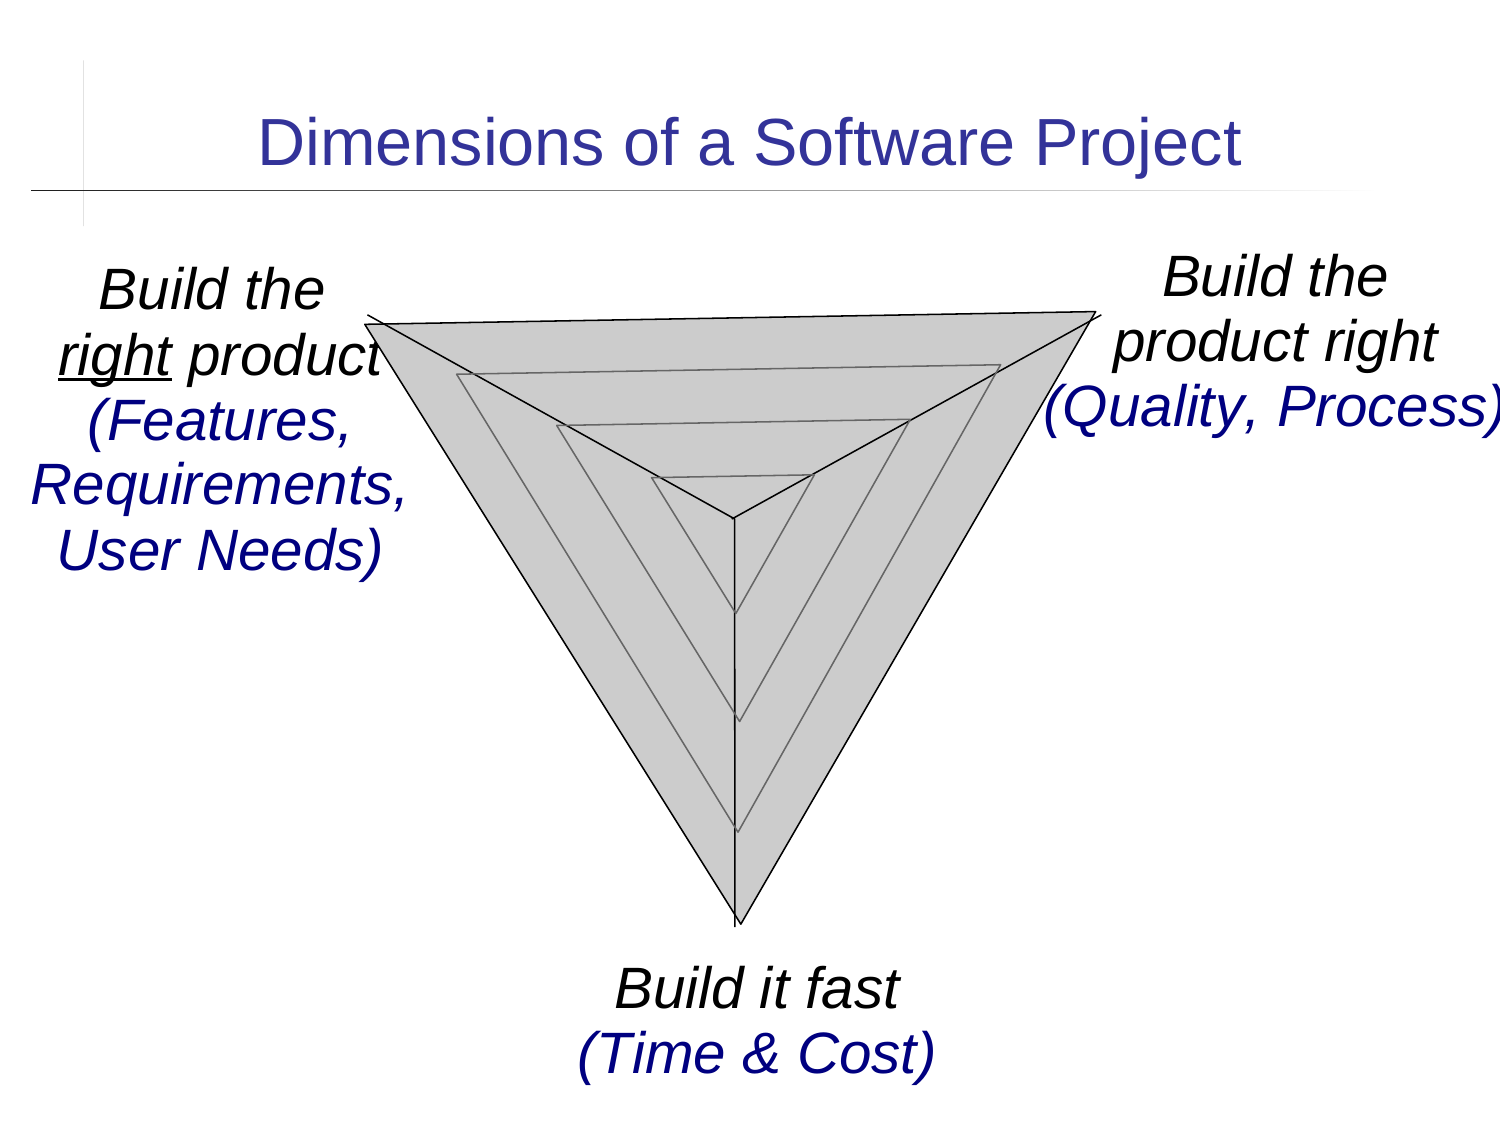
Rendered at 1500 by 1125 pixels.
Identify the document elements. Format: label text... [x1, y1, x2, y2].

text_box [654, 479, 733, 605]
text_box [386, 311, 1096, 373]
text_box [480, 366, 998, 424]
text_box [667, 476, 806, 516]
text_box [572, 421, 905, 476]
text_box [560, 427, 733, 707]
text_box [364, 324, 734, 914]
text_box Build it fast (Time & Cost) [625, 945, 889, 1090]
text_box [736, 477, 811, 609]
text_box [459, 375, 734, 822]
text_box [736, 323, 1090, 925]
text_box [736, 425, 905, 719]
title Dimensions of a Software Project [75, 37, 1426, 240]
text_box Build the right product (Features, Requirements, User Needs) [89, 246, 353, 457]
text_box [736, 377, 992, 829]
text_box Build the product right (Quality, Process) [1137, 232, 1414, 443]
